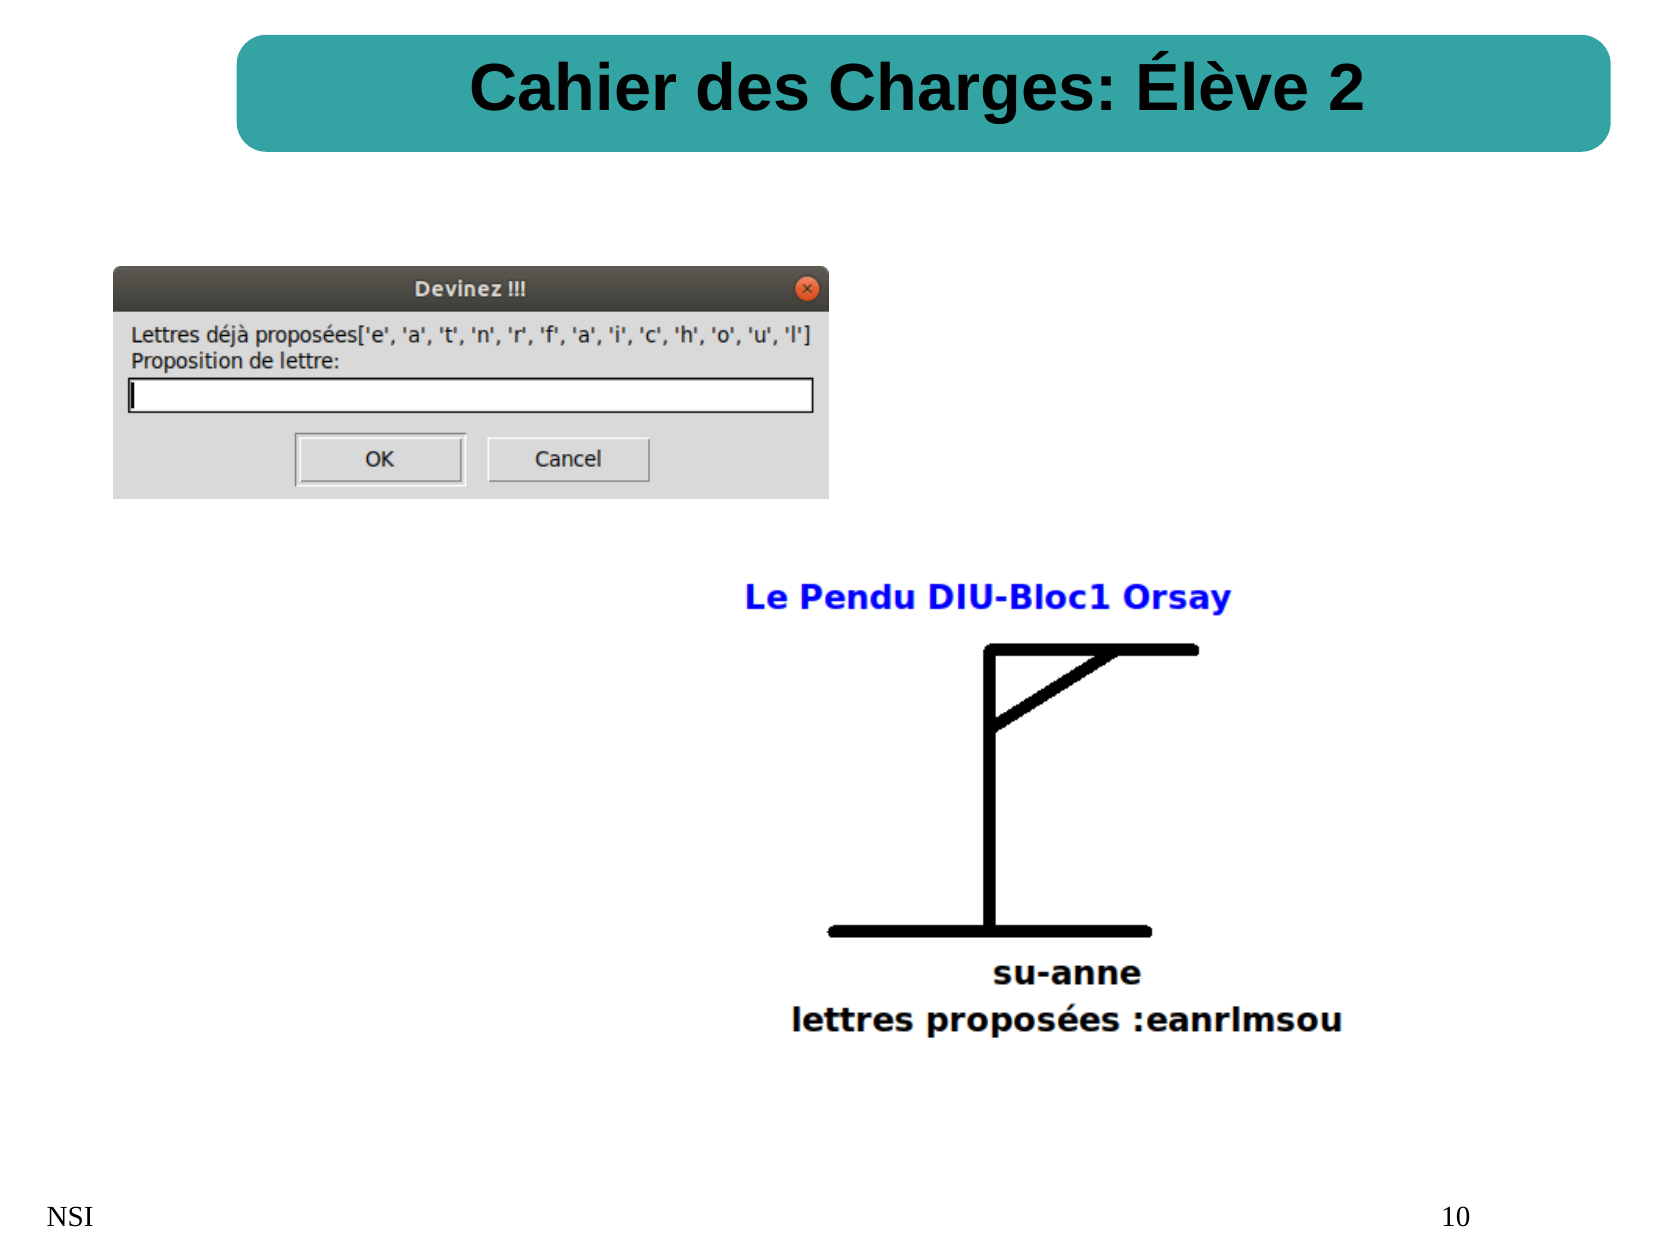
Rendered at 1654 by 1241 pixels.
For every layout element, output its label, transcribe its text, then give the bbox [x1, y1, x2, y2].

picture [113, 266, 829, 500]
title Cahier des Charges: Élève 2 [238, 37, 1598, 137]
picture [654, 543, 1491, 1089]
